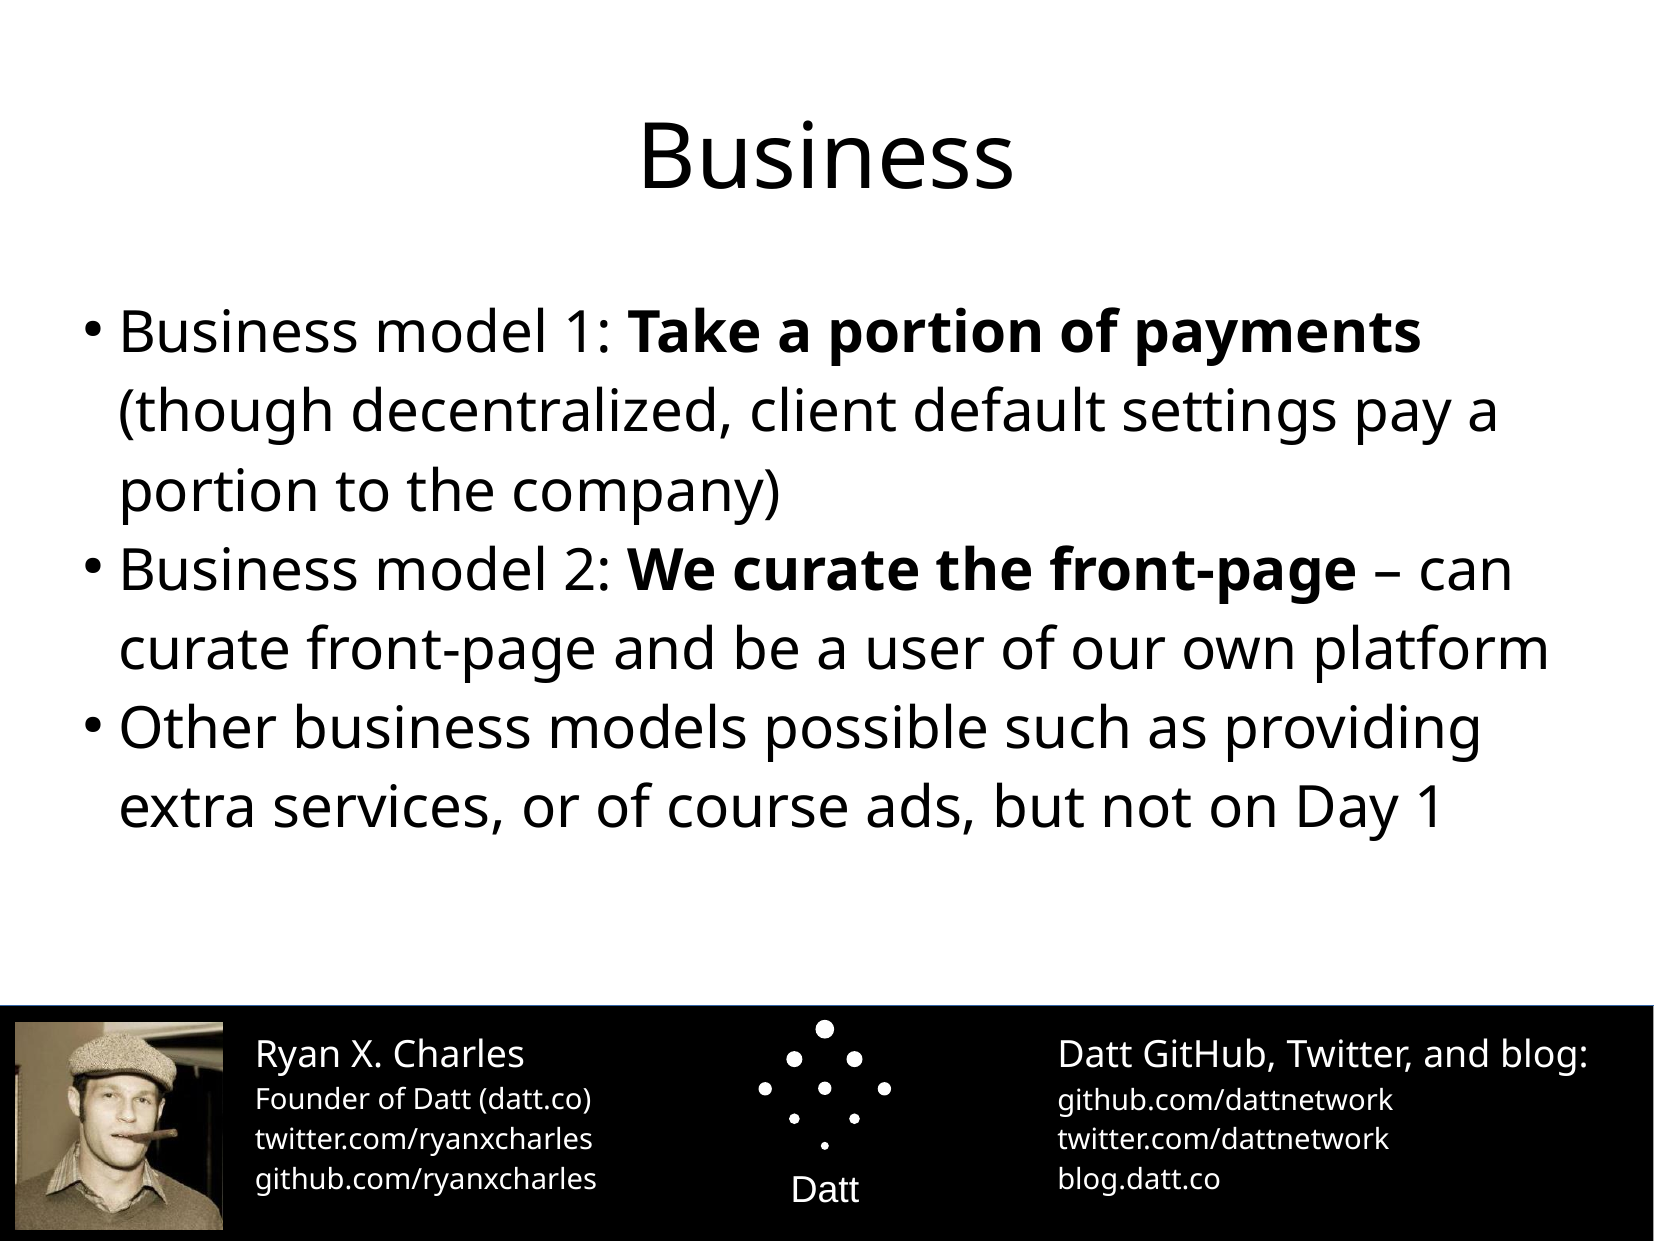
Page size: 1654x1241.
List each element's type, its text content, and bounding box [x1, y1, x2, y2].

picture [15, 1022, 223, 1231]
title Business [82, 49, 1571, 257]
subtitle Business model 1: Take a portion of payments (though decentralized, client default settings pay a portion to the company) Business model 2: We curate the front-page – can curate front-page and be a user of our own platform Other business models possible such as providing extra services, or of course ads, but not on Day 1 [82, 290, 1571, 991]
text_box [0, 1005, 1654, 1241]
text_box Datt [735, 1161, 916, 1241]
text_box Ryan X. Charles Founder of Datt (datt.co) twitter.com/ryanxcharles github.com/ryanxcharles [240, 1020, 976, 1241]
picture [757, 1017, 893, 1153]
text_box Datt GitHub, Twitter, and blog: github.com/dattnetwork twitter.com/dattnetwork blog.datt.co [1042, 1020, 1654, 1241]
